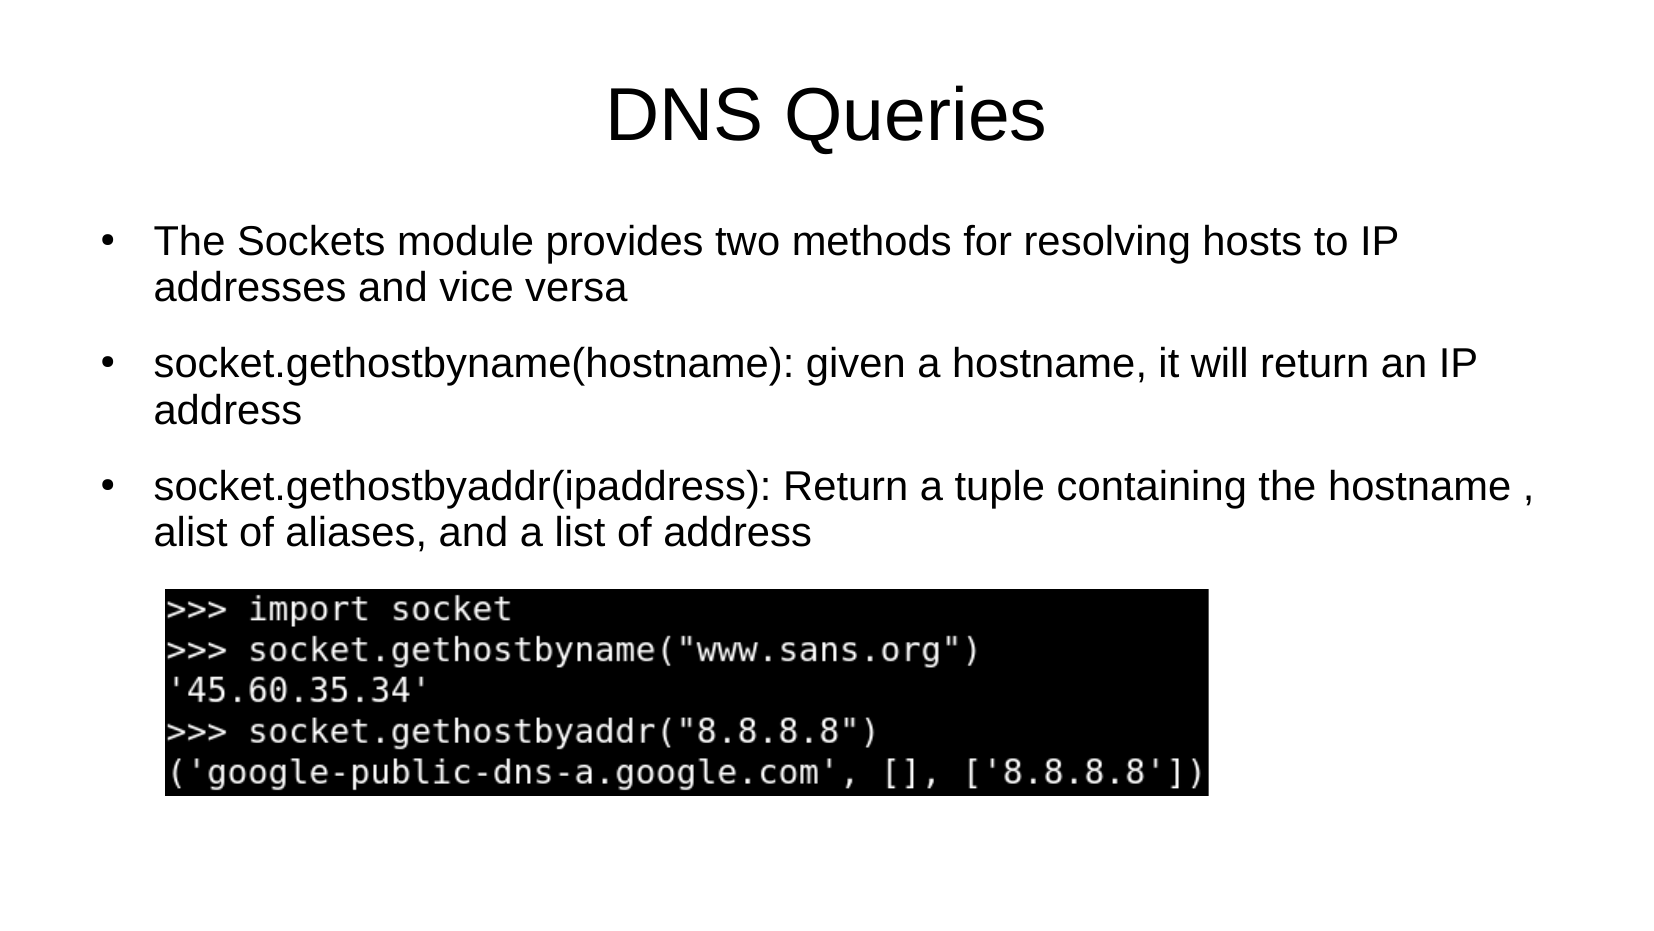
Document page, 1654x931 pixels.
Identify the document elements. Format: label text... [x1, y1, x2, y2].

title DNS Queries [82, 37, 1571, 193]
picture [165, 589, 1209, 796]
list The Sockets module provides two methods for resolving hosts to IP addresses and vice versa socket.gethostbyname(hostname): given a hostname, it will return an IP address socket.gethostbyaddr(ipaddress): Return a tuple containing the hostname , alist of aliases, and a list of address [82, 217, 1571, 758]
